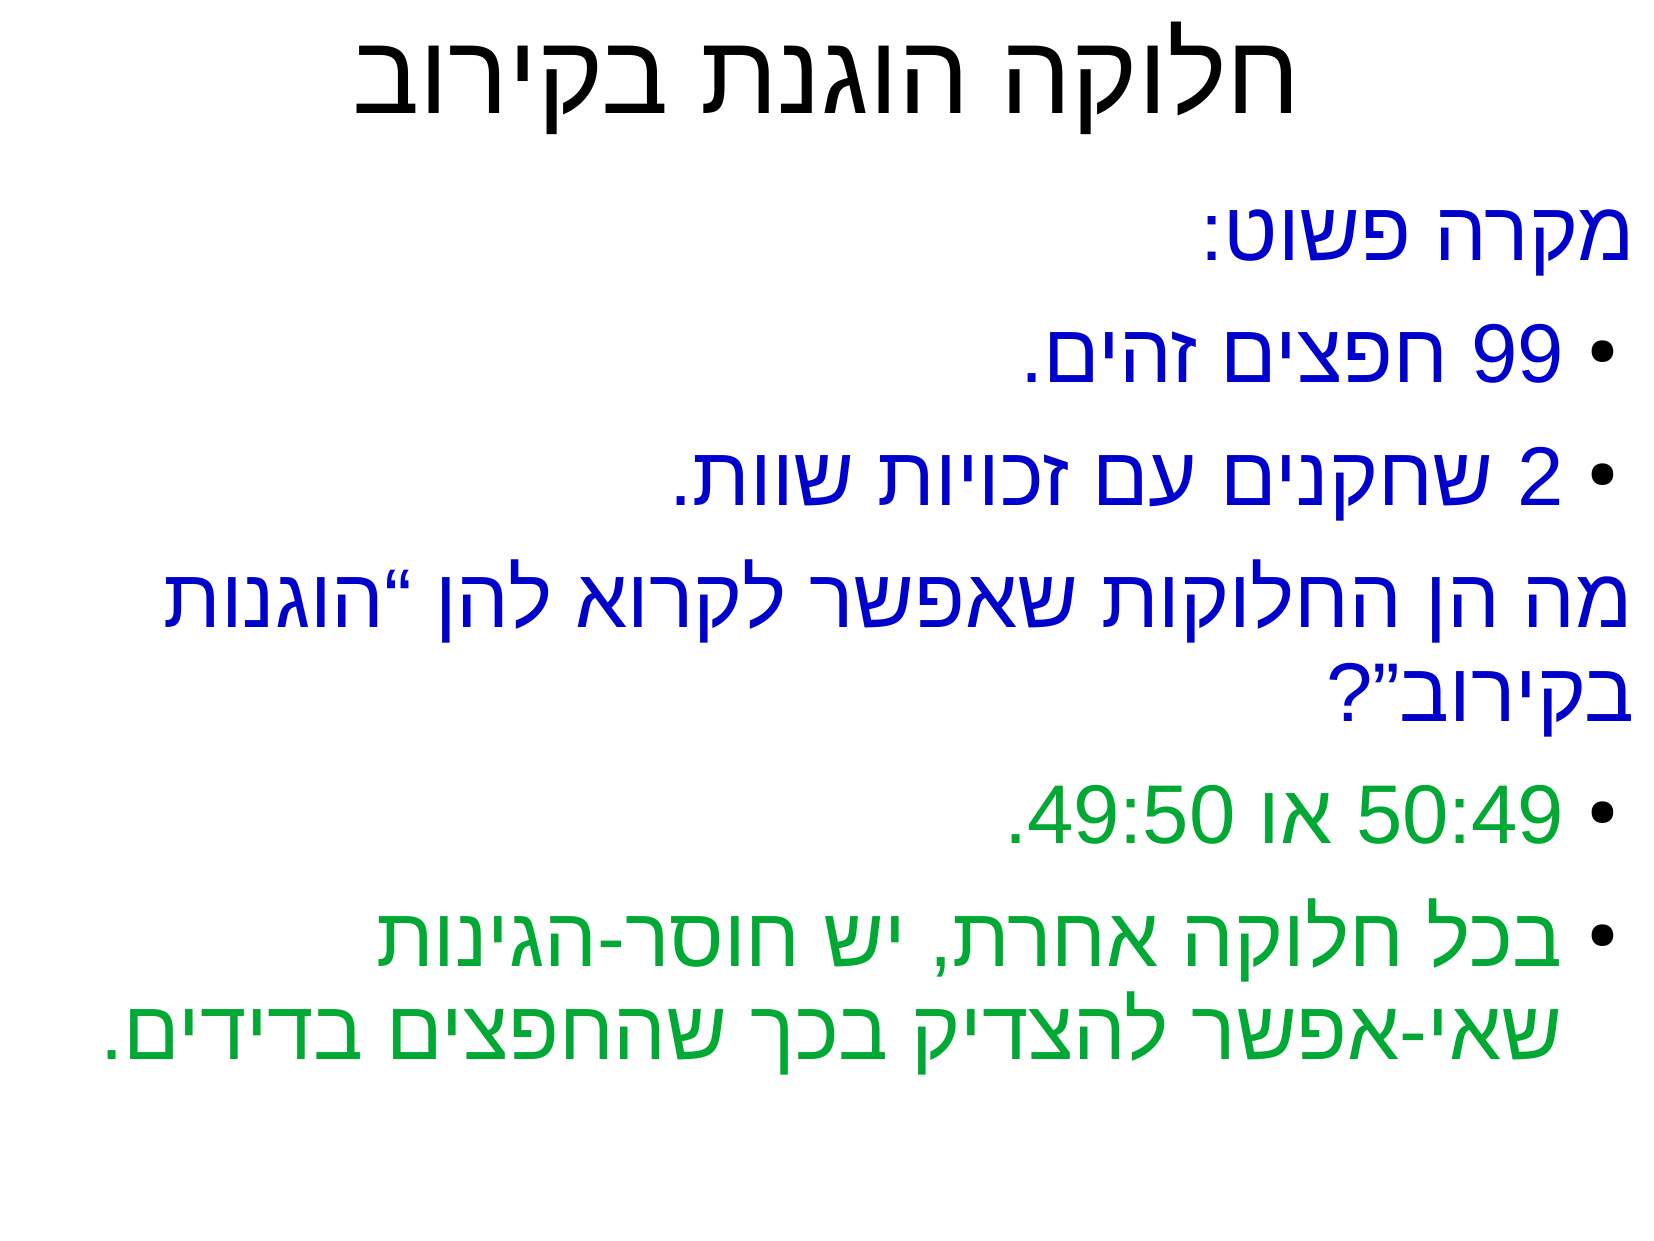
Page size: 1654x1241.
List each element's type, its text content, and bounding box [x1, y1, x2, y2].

list מקרה פשוט: 99 חפצים זהים. 2 שחקנים עם זכויות שוות. מה הן החלוקות שאפשר לקרוא להן “הוגנות בקירוב”? 50:49 או 49:50. בכל חלוקה אחרת, יש חוסר-הגינות שאי-אפשר להצדיק בכך שהחפצים בדידים. [0, 185, 1636, 1201]
title חלוקה הוגנת בקירוב [0, 0, 1654, 151]
